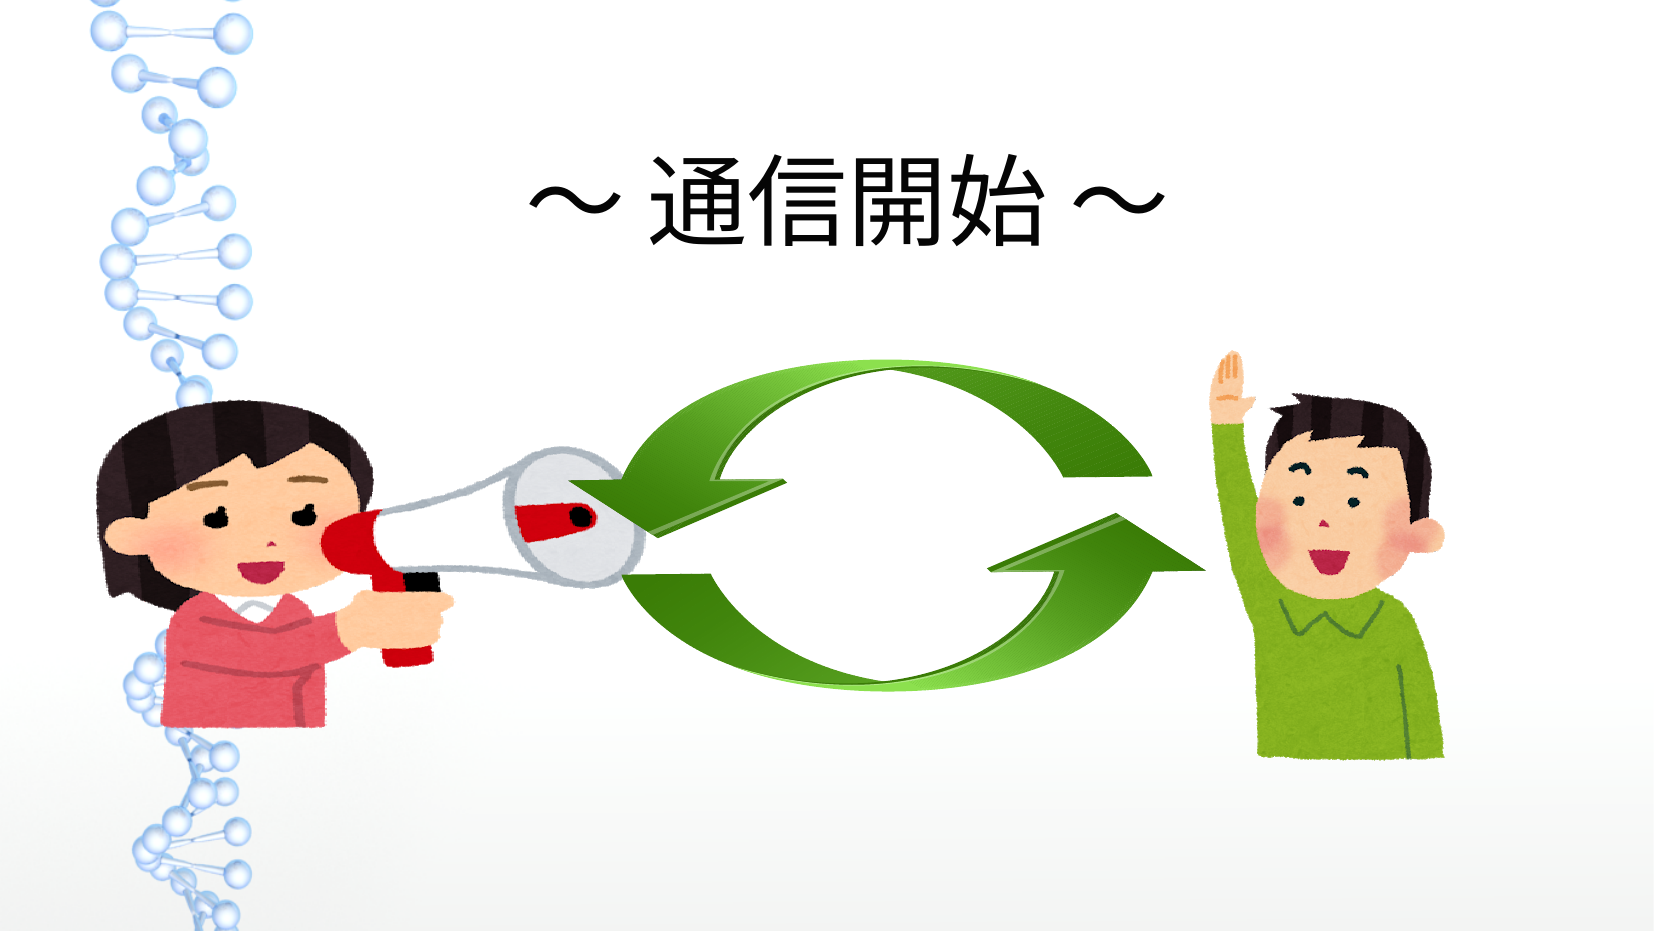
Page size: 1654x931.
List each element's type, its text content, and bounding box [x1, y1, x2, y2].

picture [0, 0, 1654, 931]
title 〜 通信開始 〜 [183, 118, 1512, 272]
